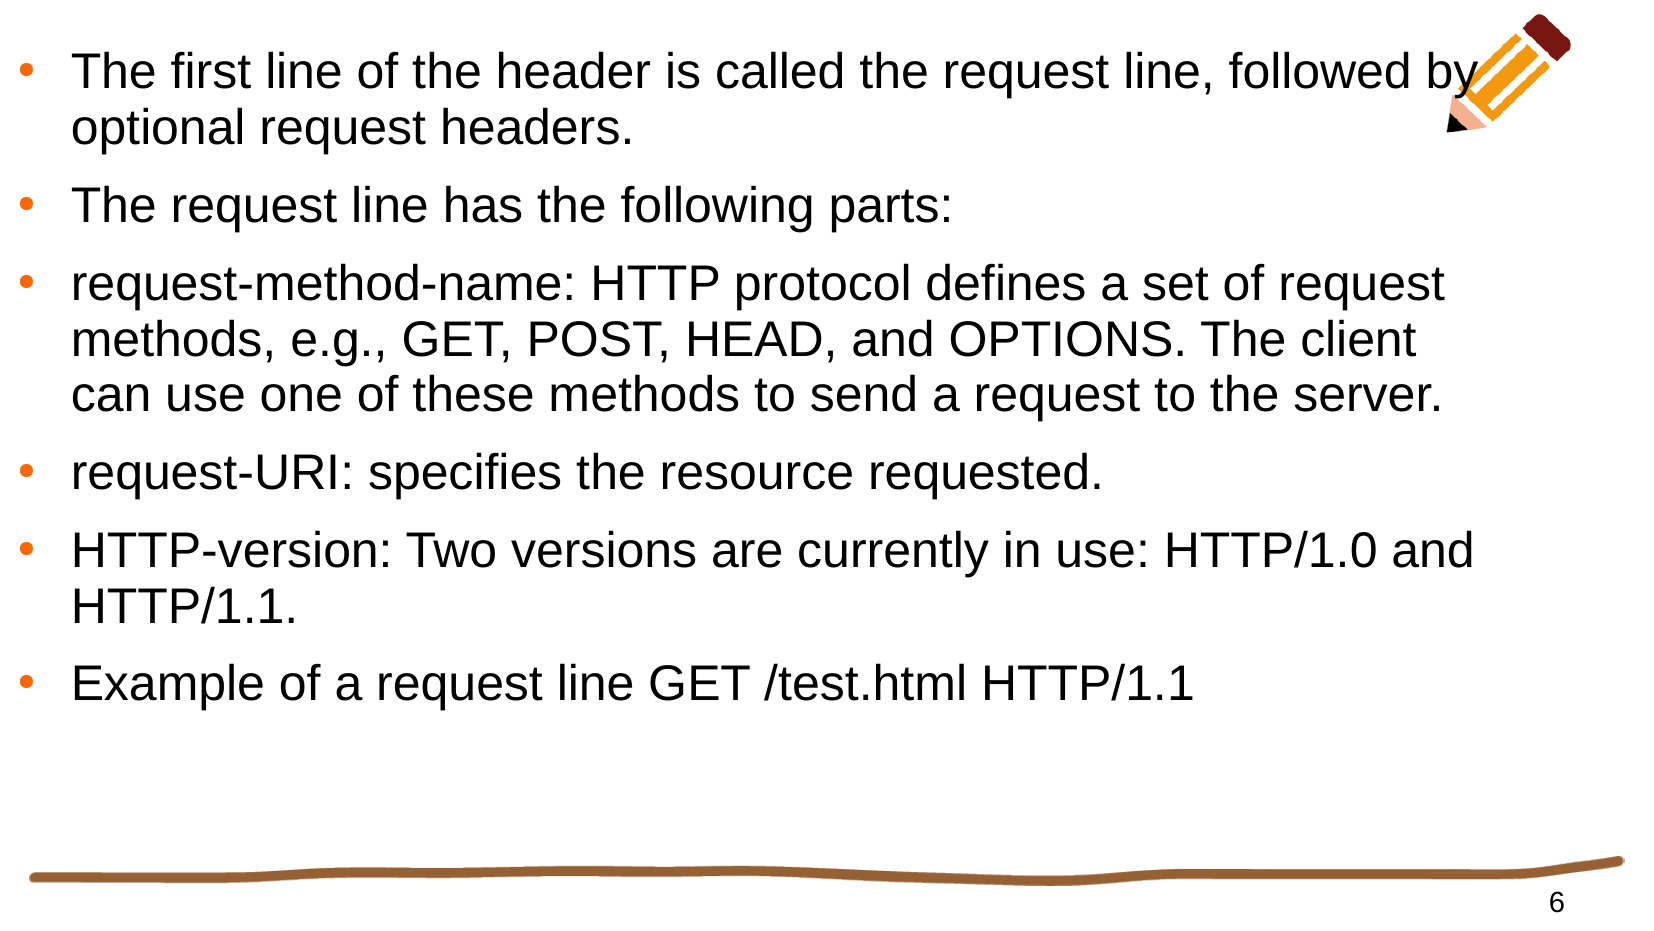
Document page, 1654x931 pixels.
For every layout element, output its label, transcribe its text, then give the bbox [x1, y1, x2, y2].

list The first line of the header is called the request line, followed by optional request headers. The request line has the following parts: request-method-name: HTTP protocol defines a set of request methods, e.g., GET, POST, HEAD, and OPTIONS. The client can use one of these methods to send a request to the server. request-URI: specifies the resource requested. HTTP-version: Two versions are currently in use: HTTP/1.0 and HTTP/1.1. Example of a request line GET /test.html HTTP/1.1 [0, 43, 1501, 863]
picture [29, 856, 1625, 886]
picture [1446, 14, 1571, 133]
